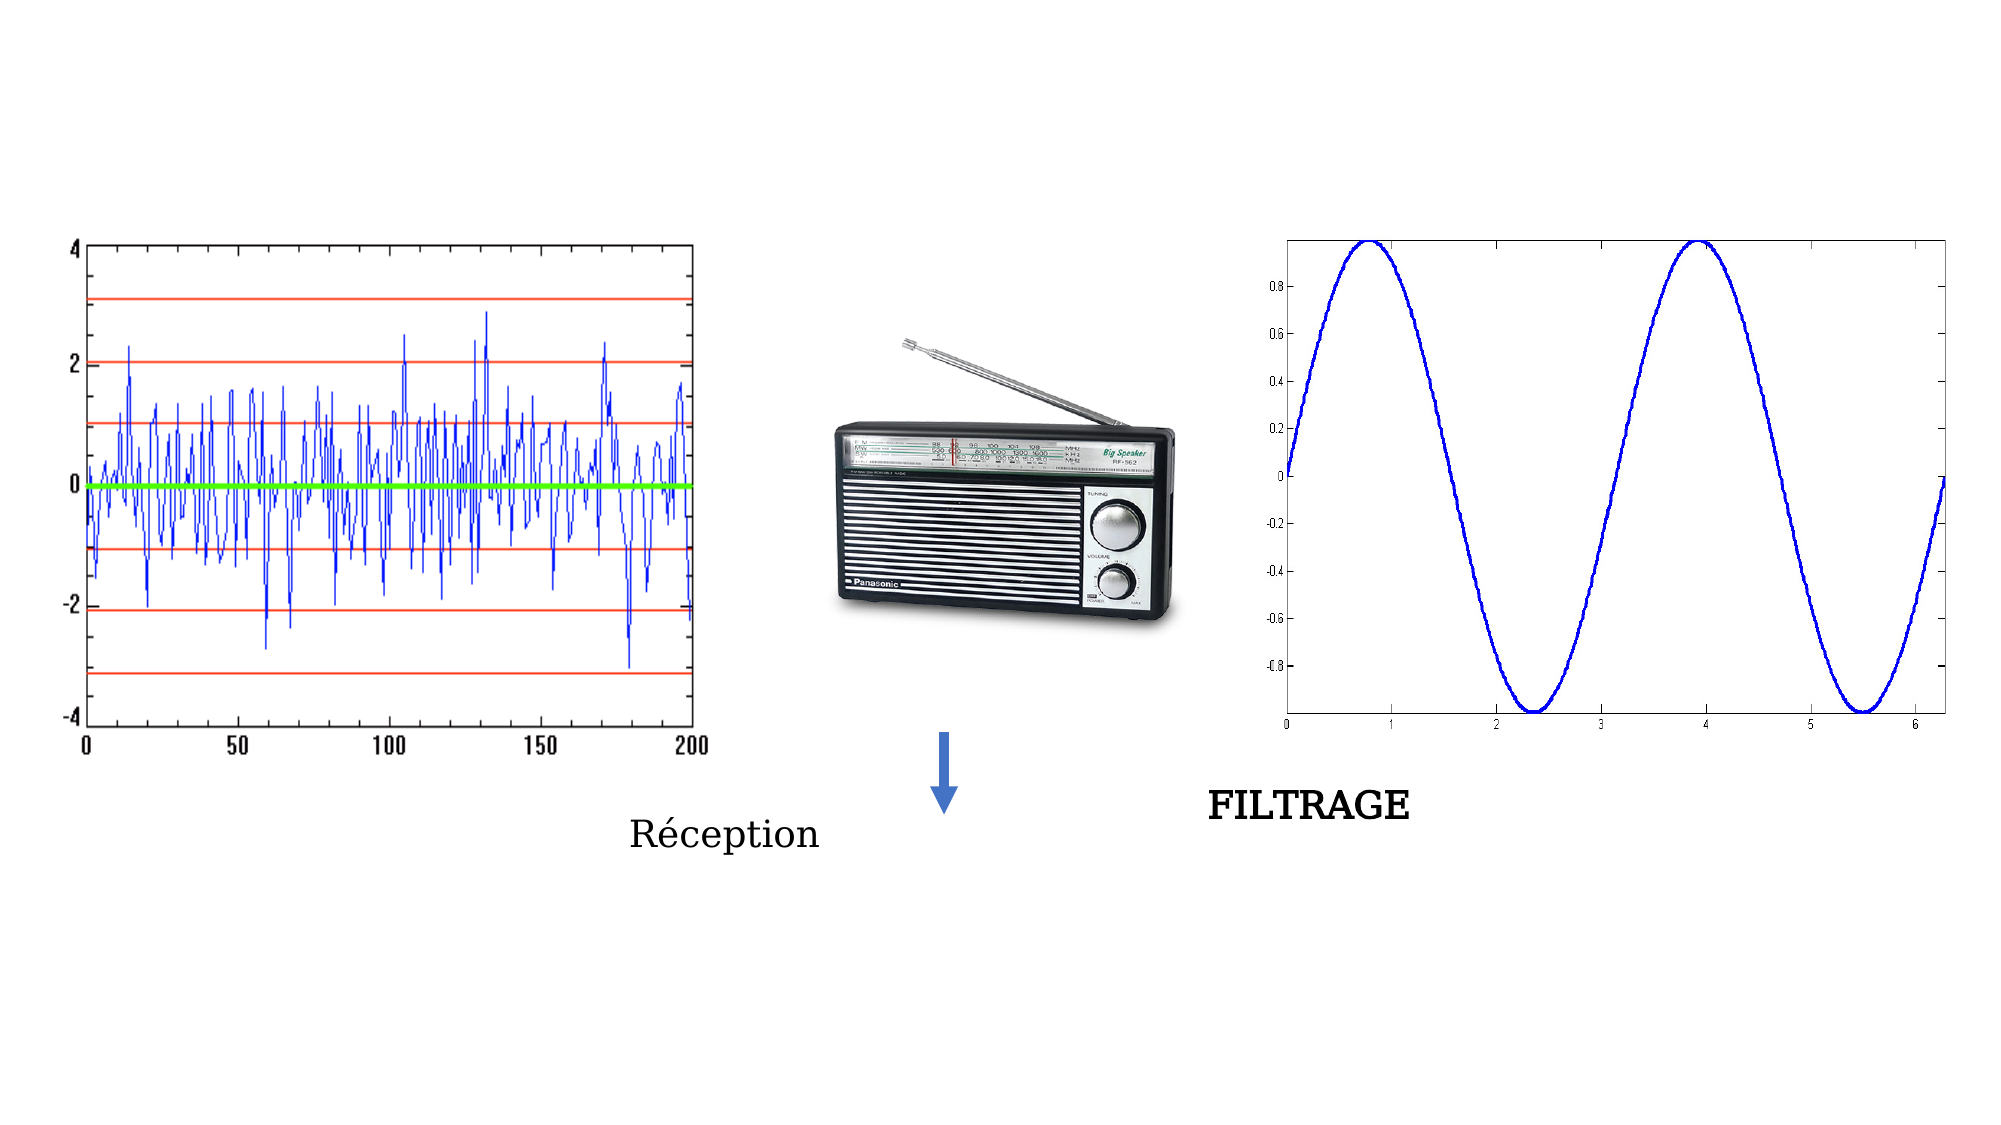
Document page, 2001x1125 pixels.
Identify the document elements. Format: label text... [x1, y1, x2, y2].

text_box FILTRAGE [1192, 773, 1488, 834]
picture [0, 224, 721, 797]
text_box Réception [614, 803, 897, 863]
picture [1266, 236, 1949, 733]
picture [791, 333, 1217, 662]
